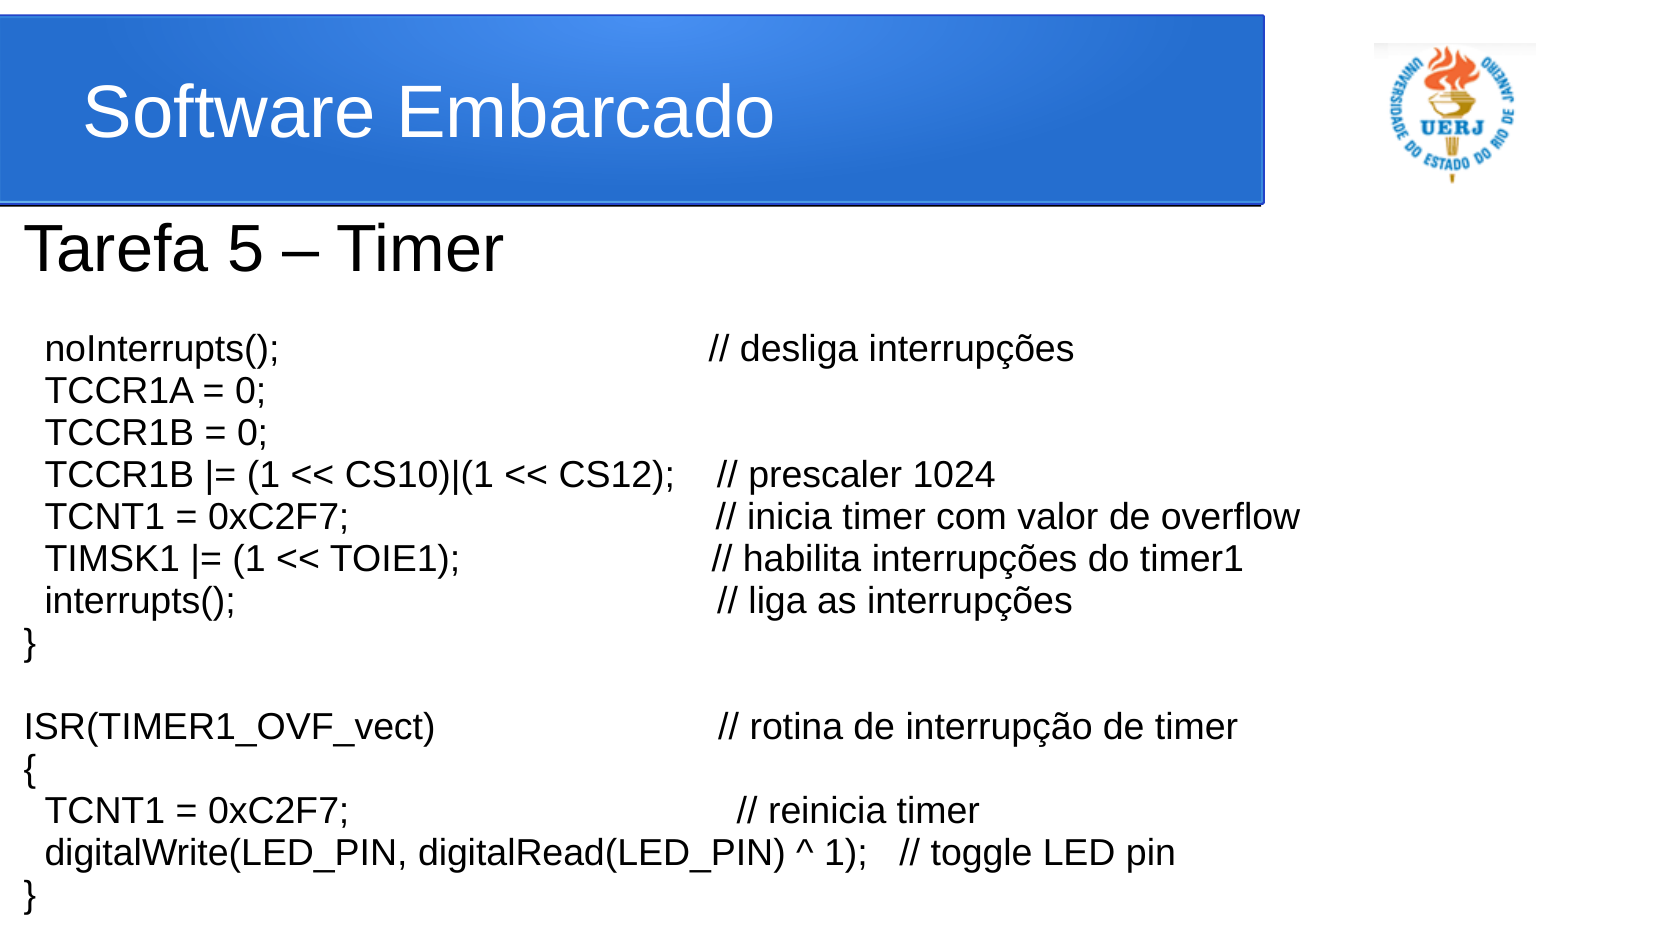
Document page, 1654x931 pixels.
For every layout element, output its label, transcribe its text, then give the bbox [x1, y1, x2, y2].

subtitle Tarefa 5 – Timer noInterrupts(); // desliga interrupções TCCR1A = 0; TCCR1B = 0; TCCR1B |= (1 << CS10)|(1 << CS12); // prescaler 1024 TCNT1 = 0xC2F7; // inicia timer com valor de overflow TIMSK1 |= (1 << TOIE1); // habilita interrupções do timer1 interrupts(); // liga as interrupções } ISR(TIMER1_OVF_vect) // rotina de interrupção de timer { TCNT1 = 0xC2F7; // reinicia timer digitalWrite(LED_PIN, digitalRead(LED_PIN) ^ 1); // toggle LED pin } [23, 135, 1654, 931]
picture [1374, 43, 1536, 190]
title Software Embarcado [82, 35, 1235, 135]
